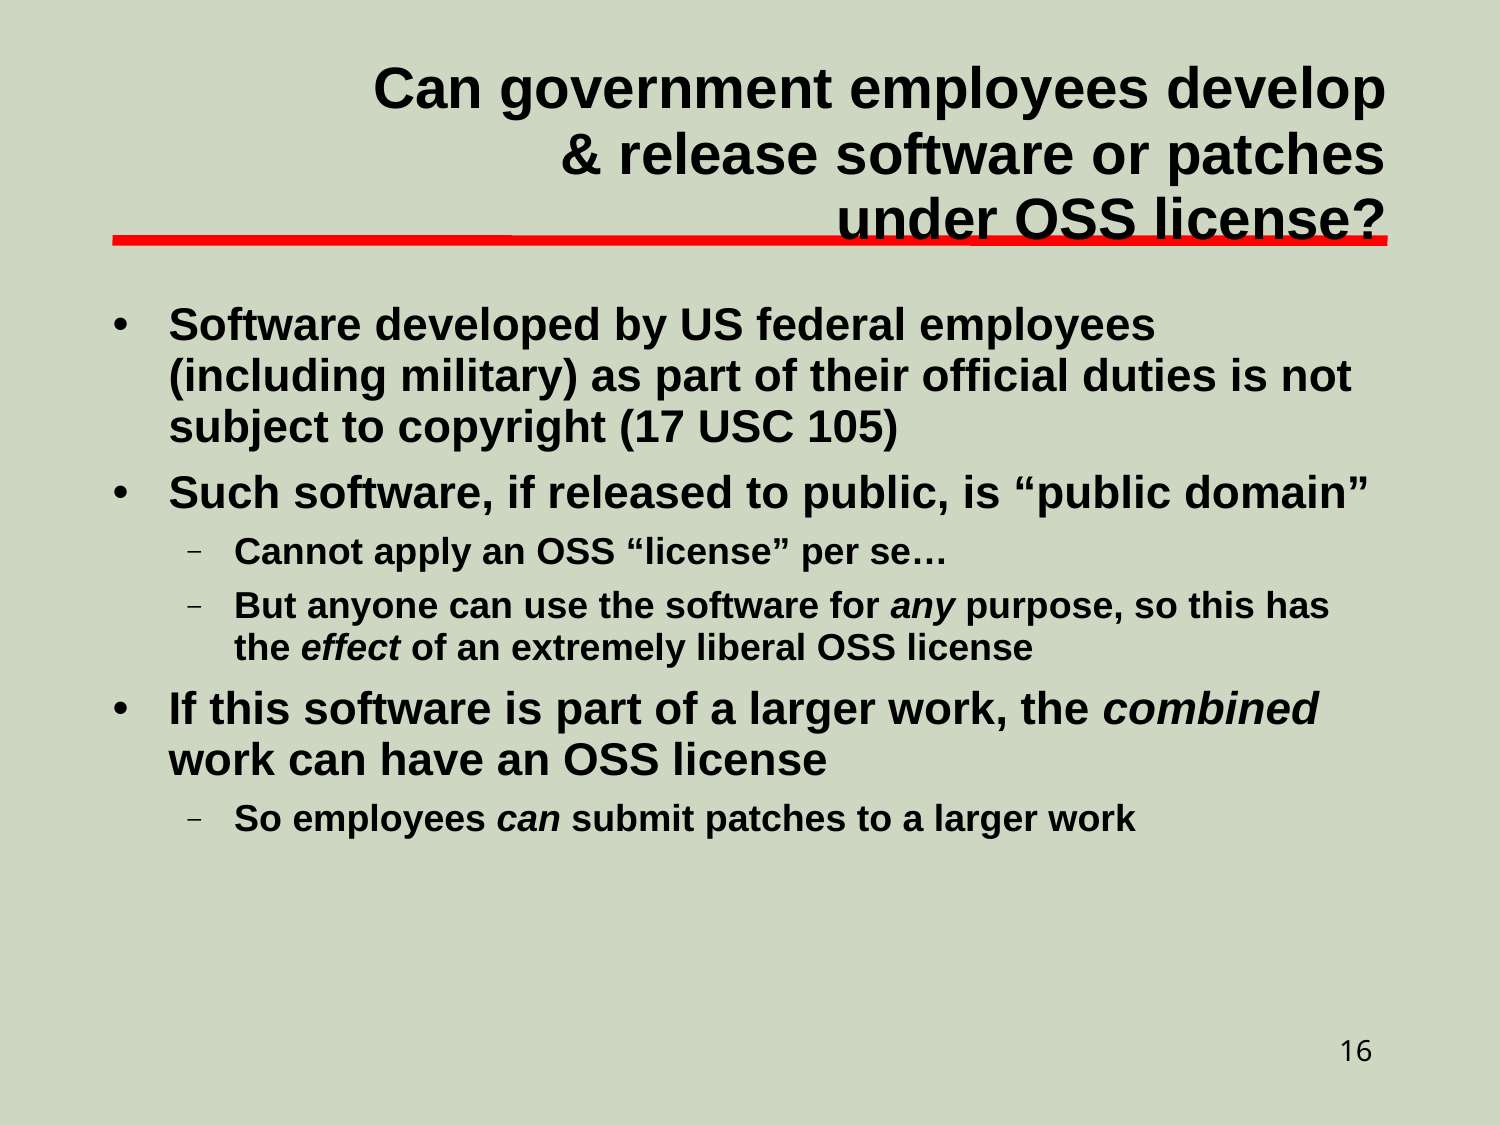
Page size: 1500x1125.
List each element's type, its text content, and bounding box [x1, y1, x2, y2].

title Can government employees develop & release software or patches under OSS license? [337, 56, 1388, 253]
list Software developed by US federal employees (including military) as part of their official duties is not subject to copyright (17 USC 105) Such software, if released to public, is “public domain” Cannot apply an OSS “license” per se… But anyone can use the software for any purpose, so this has the effect of an extremely liberal OSS license If this software is part of a larger work, the combined work can have an OSS license So employees can submit patches to a larger work [112, 299, 1388, 1098]
